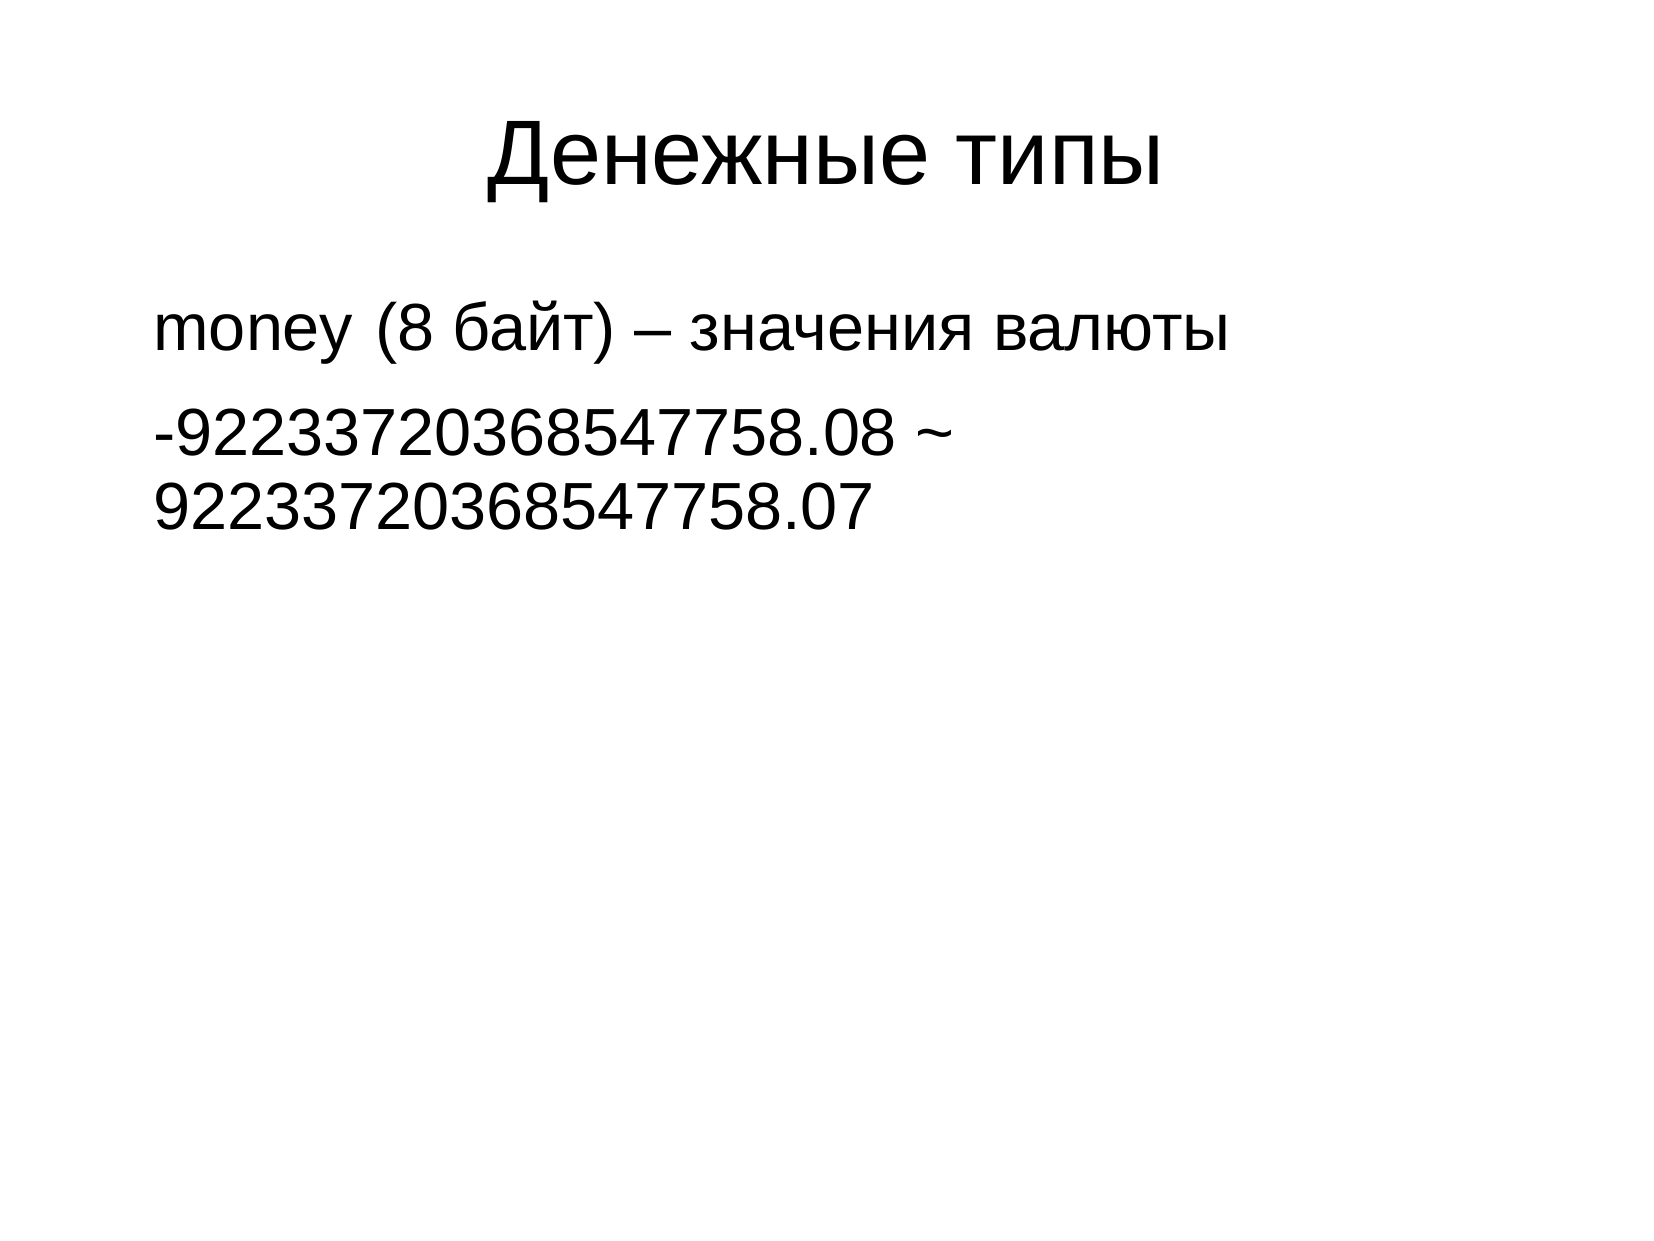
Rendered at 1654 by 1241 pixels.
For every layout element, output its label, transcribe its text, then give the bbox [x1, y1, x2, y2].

title Денежные типы [82, 49, 1571, 257]
list money (8 байт) – значения валюты -92233720368547758.08 ~ 92233720368547758.07 [82, 290, 1571, 1010]
